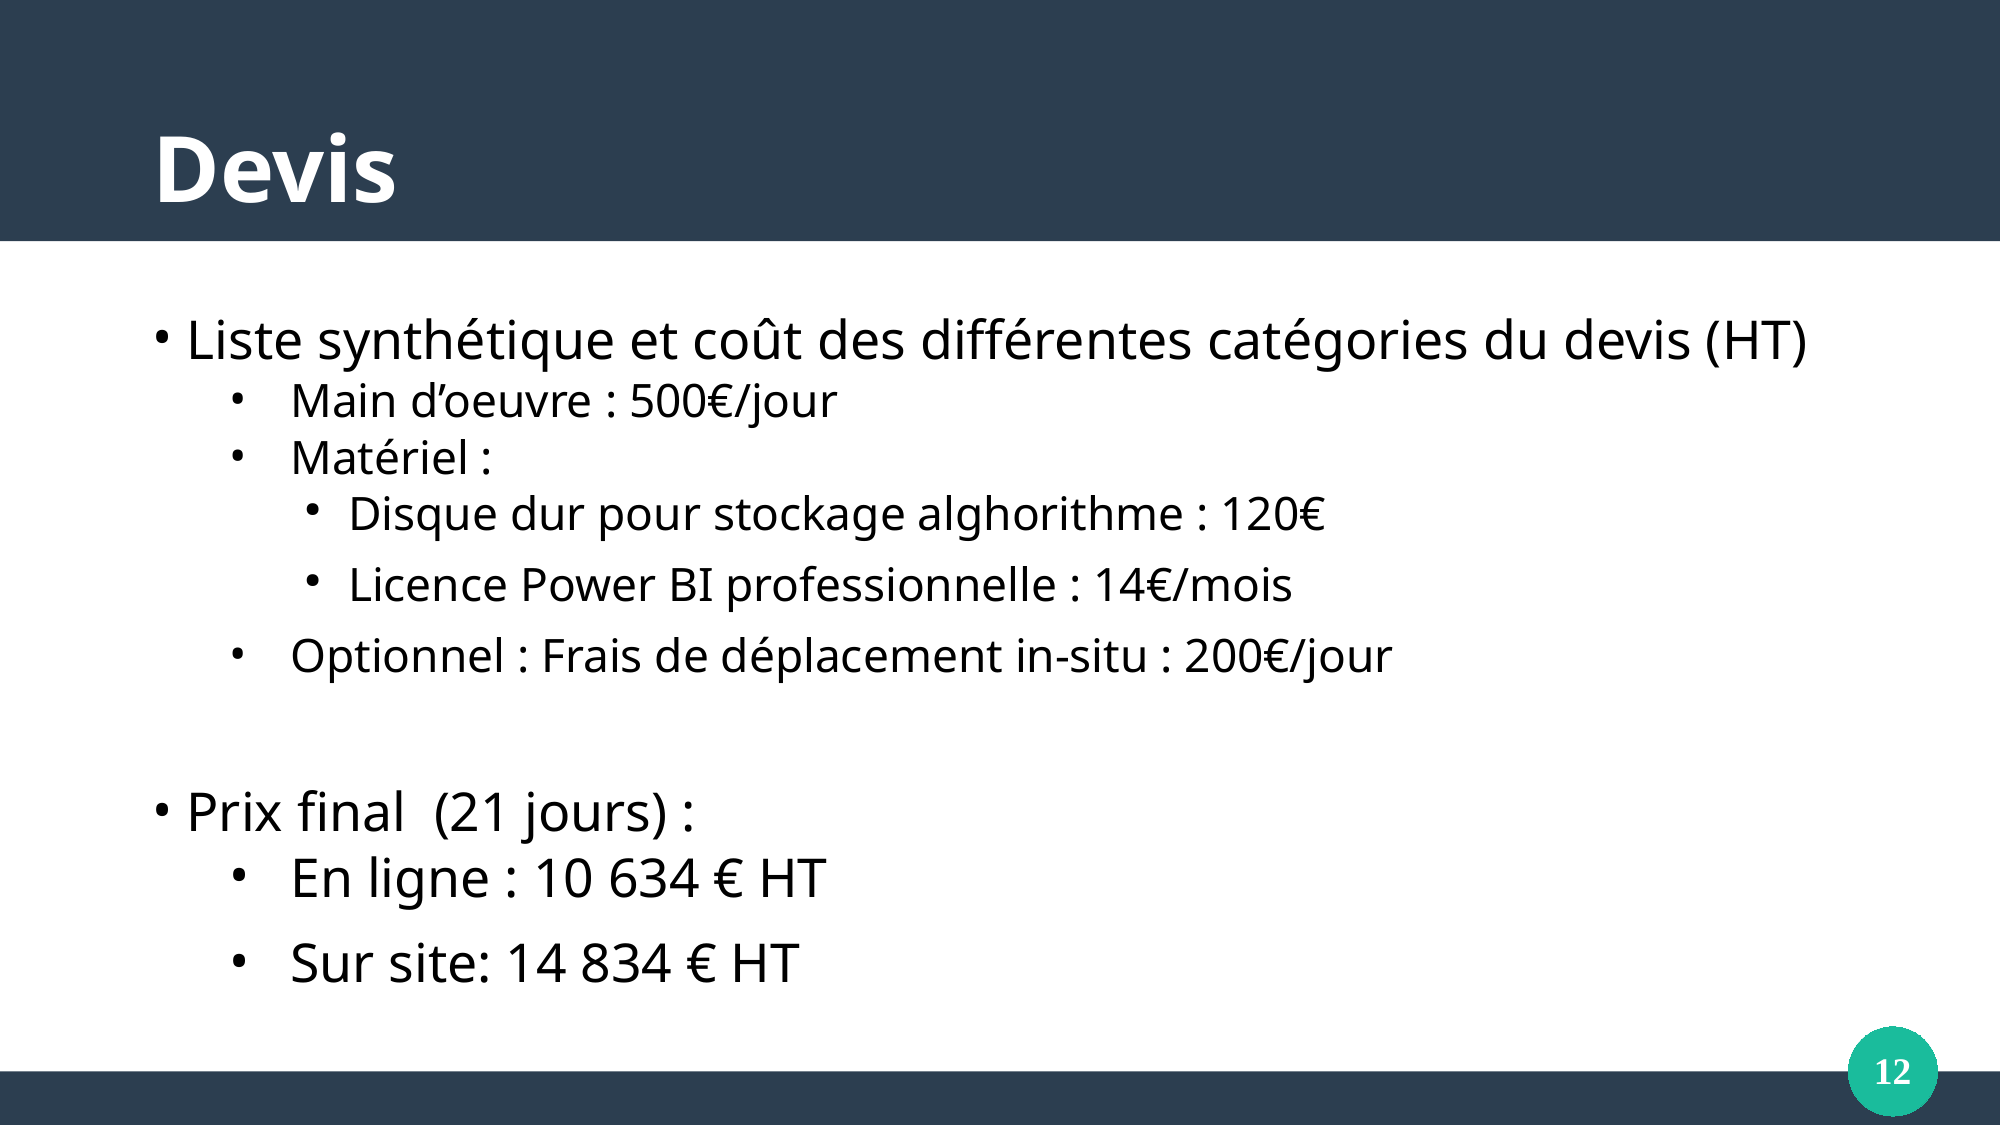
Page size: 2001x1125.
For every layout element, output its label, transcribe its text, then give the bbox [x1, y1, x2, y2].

list Liste synthétique et coût des différentes catégories du devis (HT) Main d’oeuvre : 500€/jour Matériel : Disque dur pour stockage alghorithme : 120€ Licence Power BI professionnelle : 14€/mois Optionnel : Frais de déplacement in-situ : 200€/jour Prix final (21 jours) : En ligne : 10 634 € HT Sur site: 14 834 € HT [137, 299, 1863, 1014]
title Devis [137, 59, 1863, 278]
